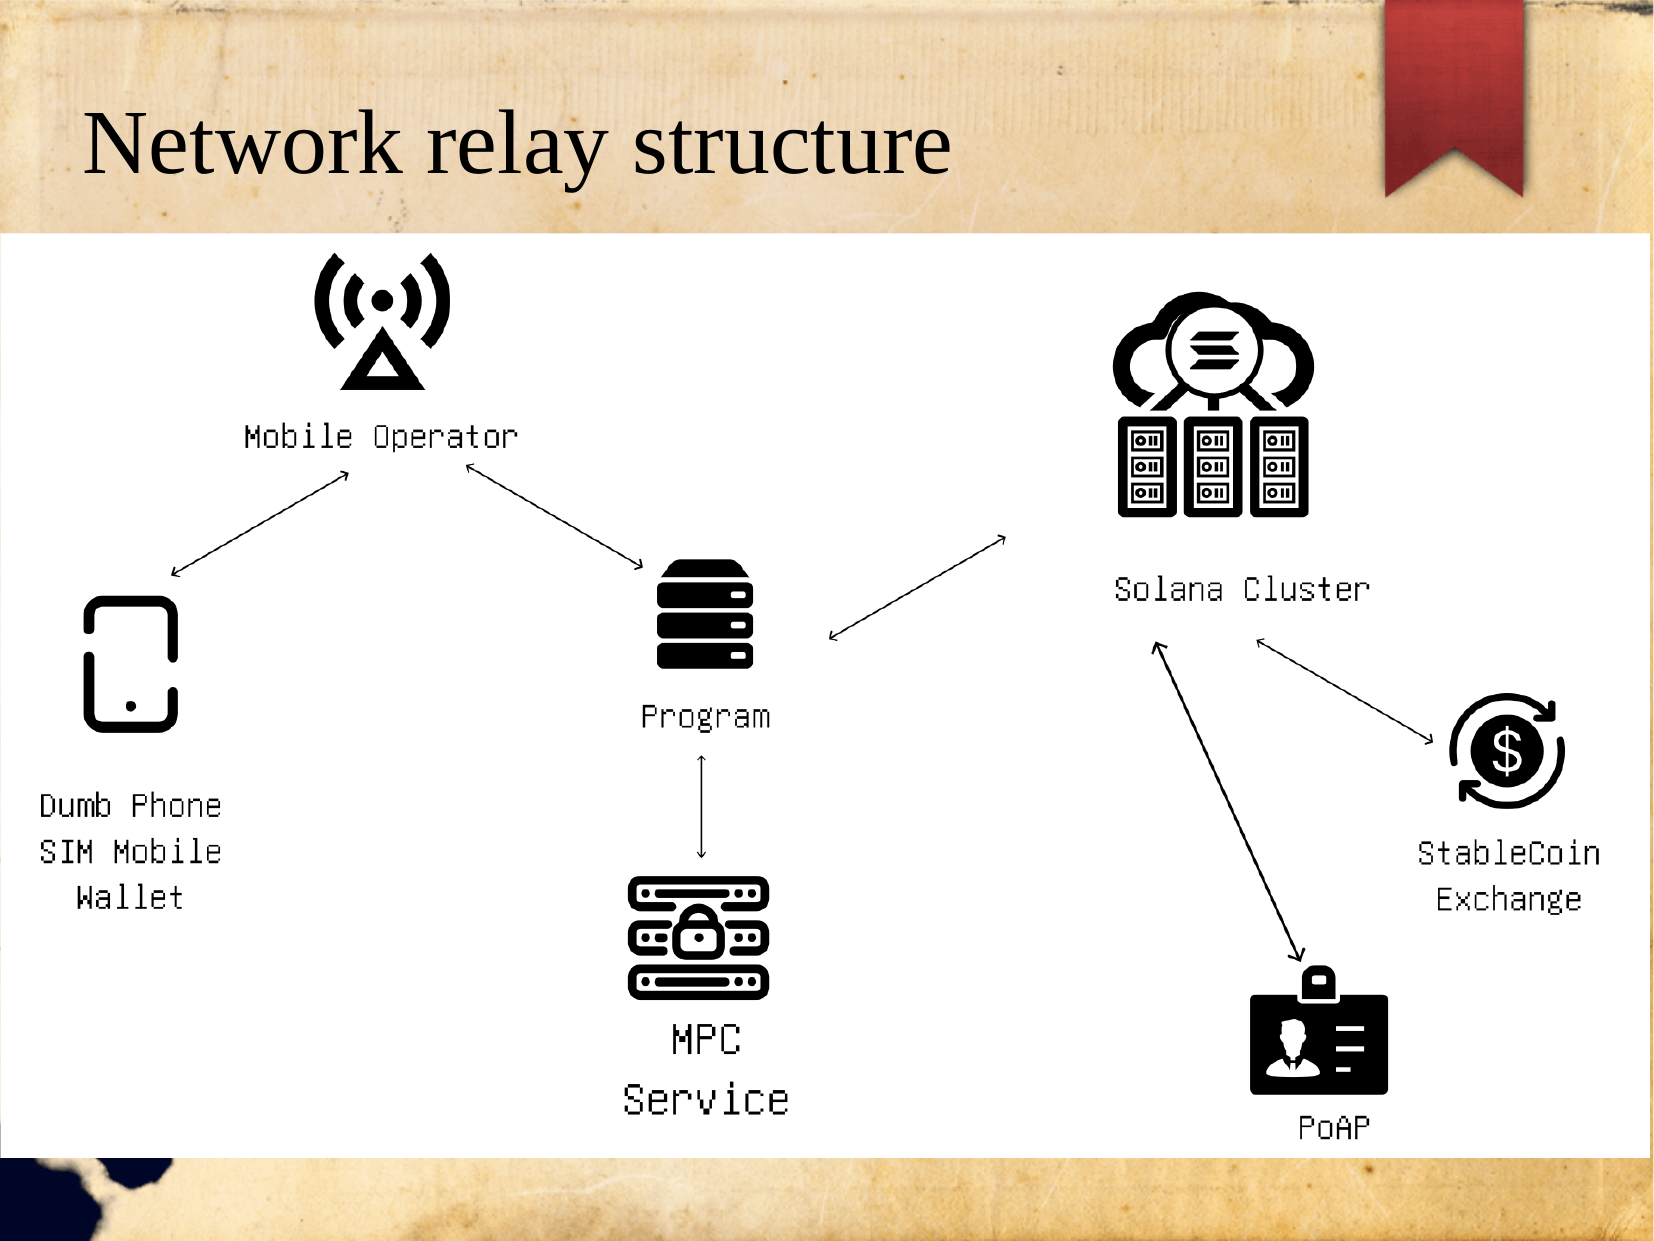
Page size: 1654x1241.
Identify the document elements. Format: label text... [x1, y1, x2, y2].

title Network relay structure [82, 49, 1347, 227]
picture [0, 0, 1654, 1241]
